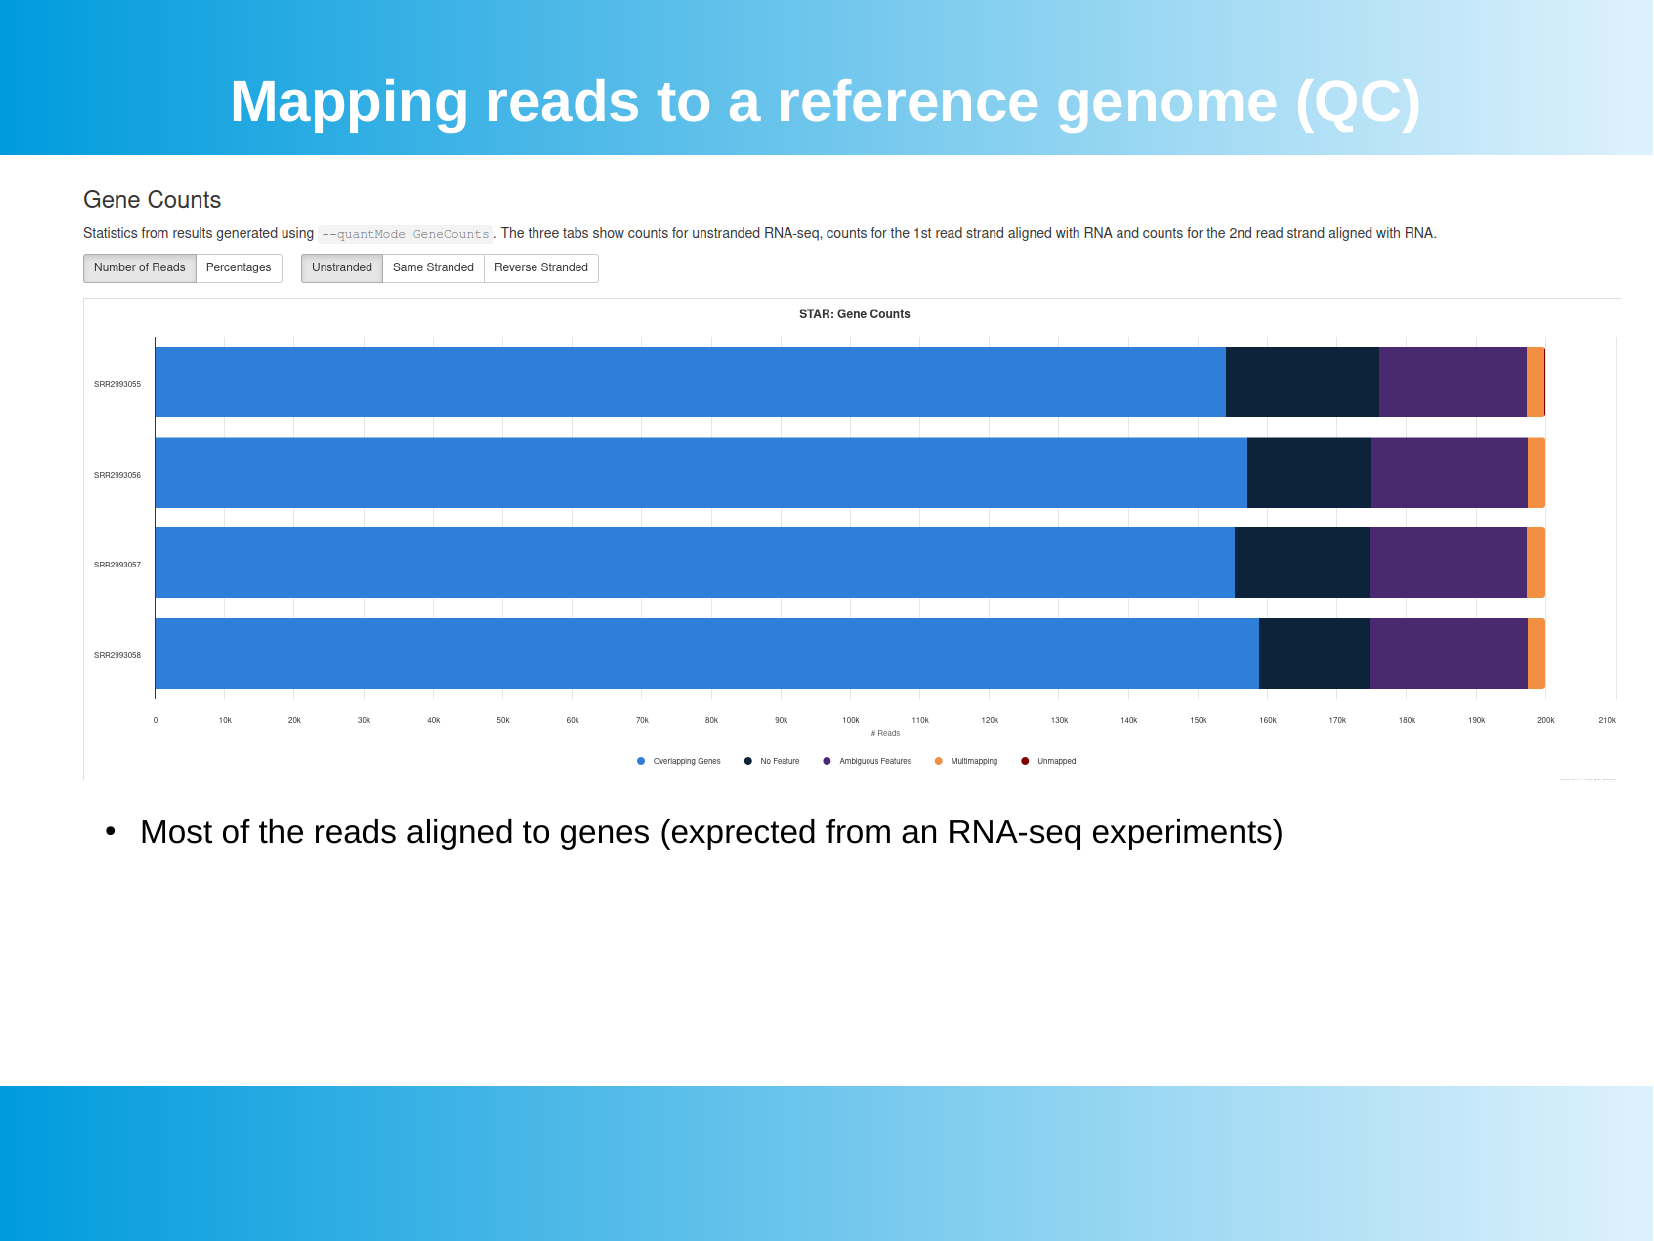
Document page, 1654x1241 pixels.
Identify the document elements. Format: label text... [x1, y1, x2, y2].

text_box Most of the reads aligned to genes (exprected from an RNA-seq experiments) [90, 787, 1561, 1081]
picture [75, 181, 1621, 781]
title Mapping reads to a reference genome (QC) [82, 49, 1571, 155]
